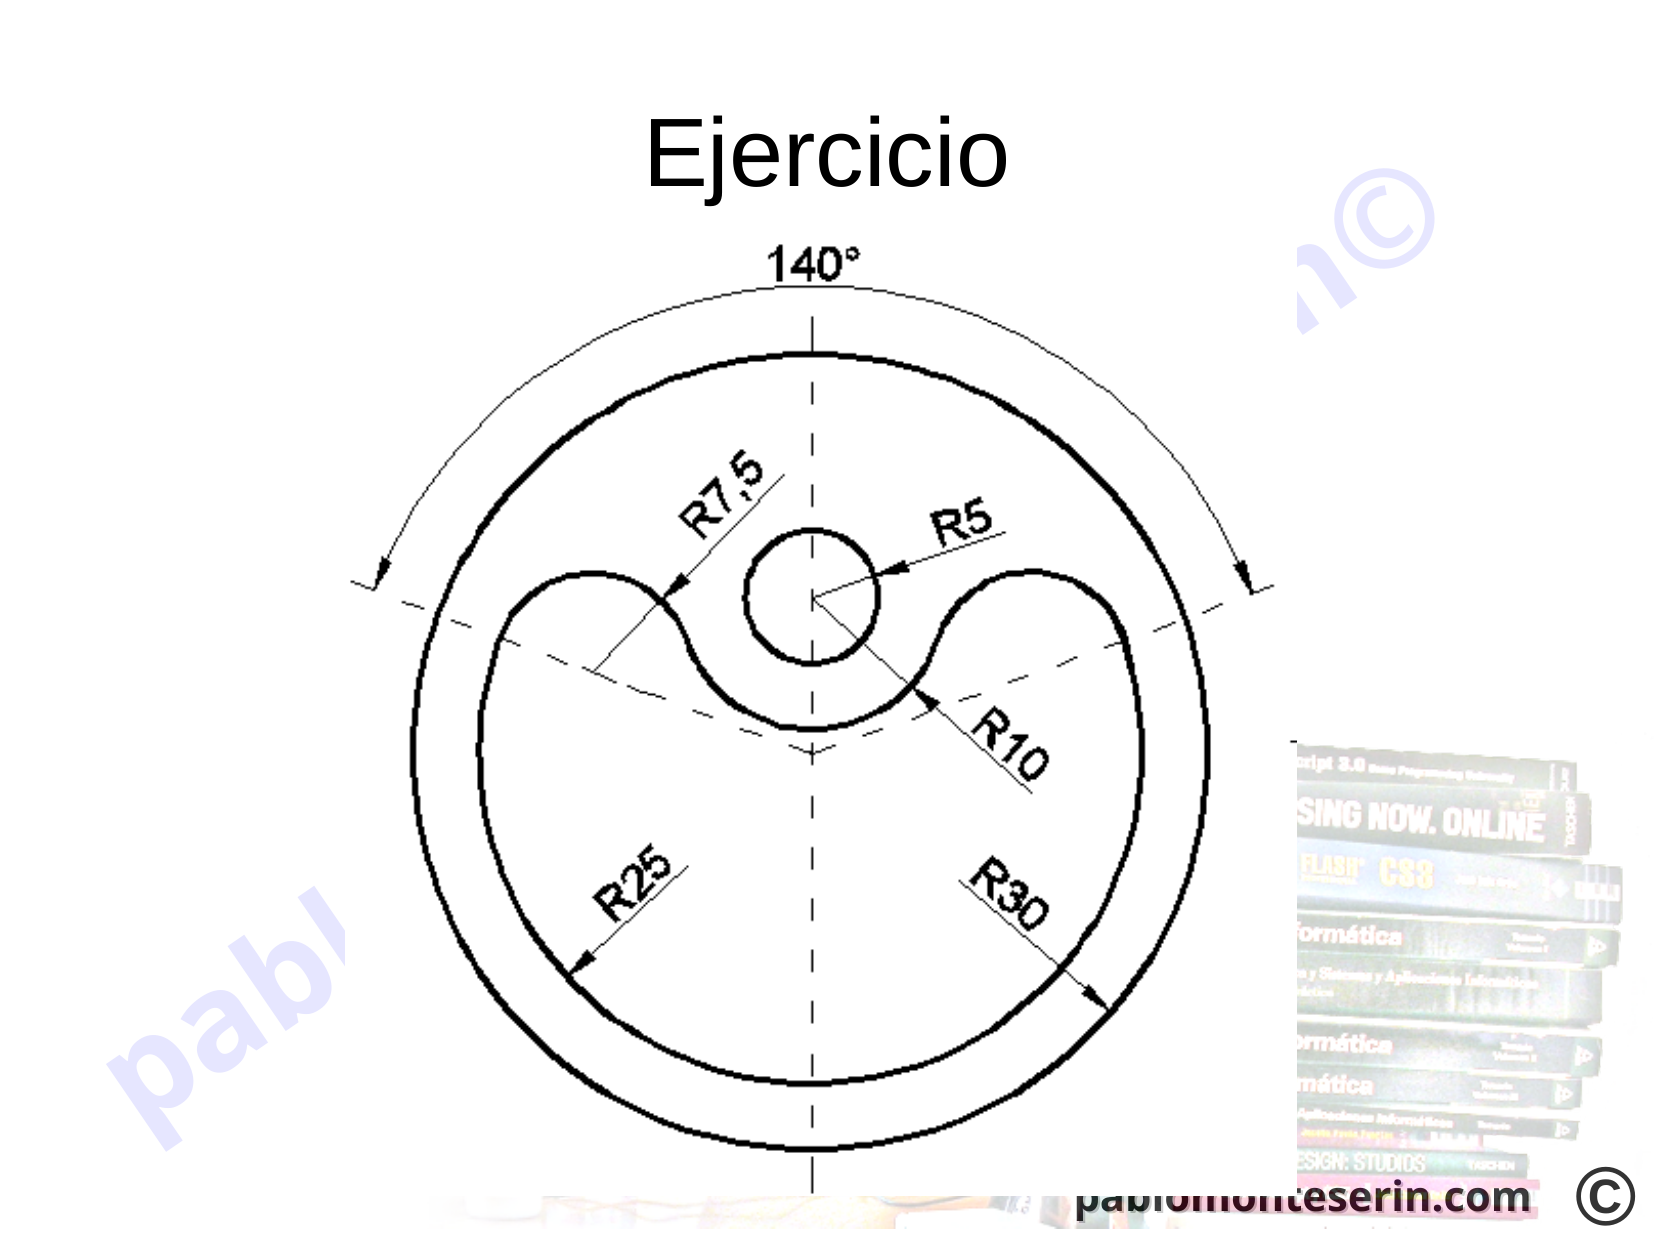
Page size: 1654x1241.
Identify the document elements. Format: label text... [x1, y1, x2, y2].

title Ejercicio [82, 49, 1571, 257]
picture [345, 237, 1654, 1229]
